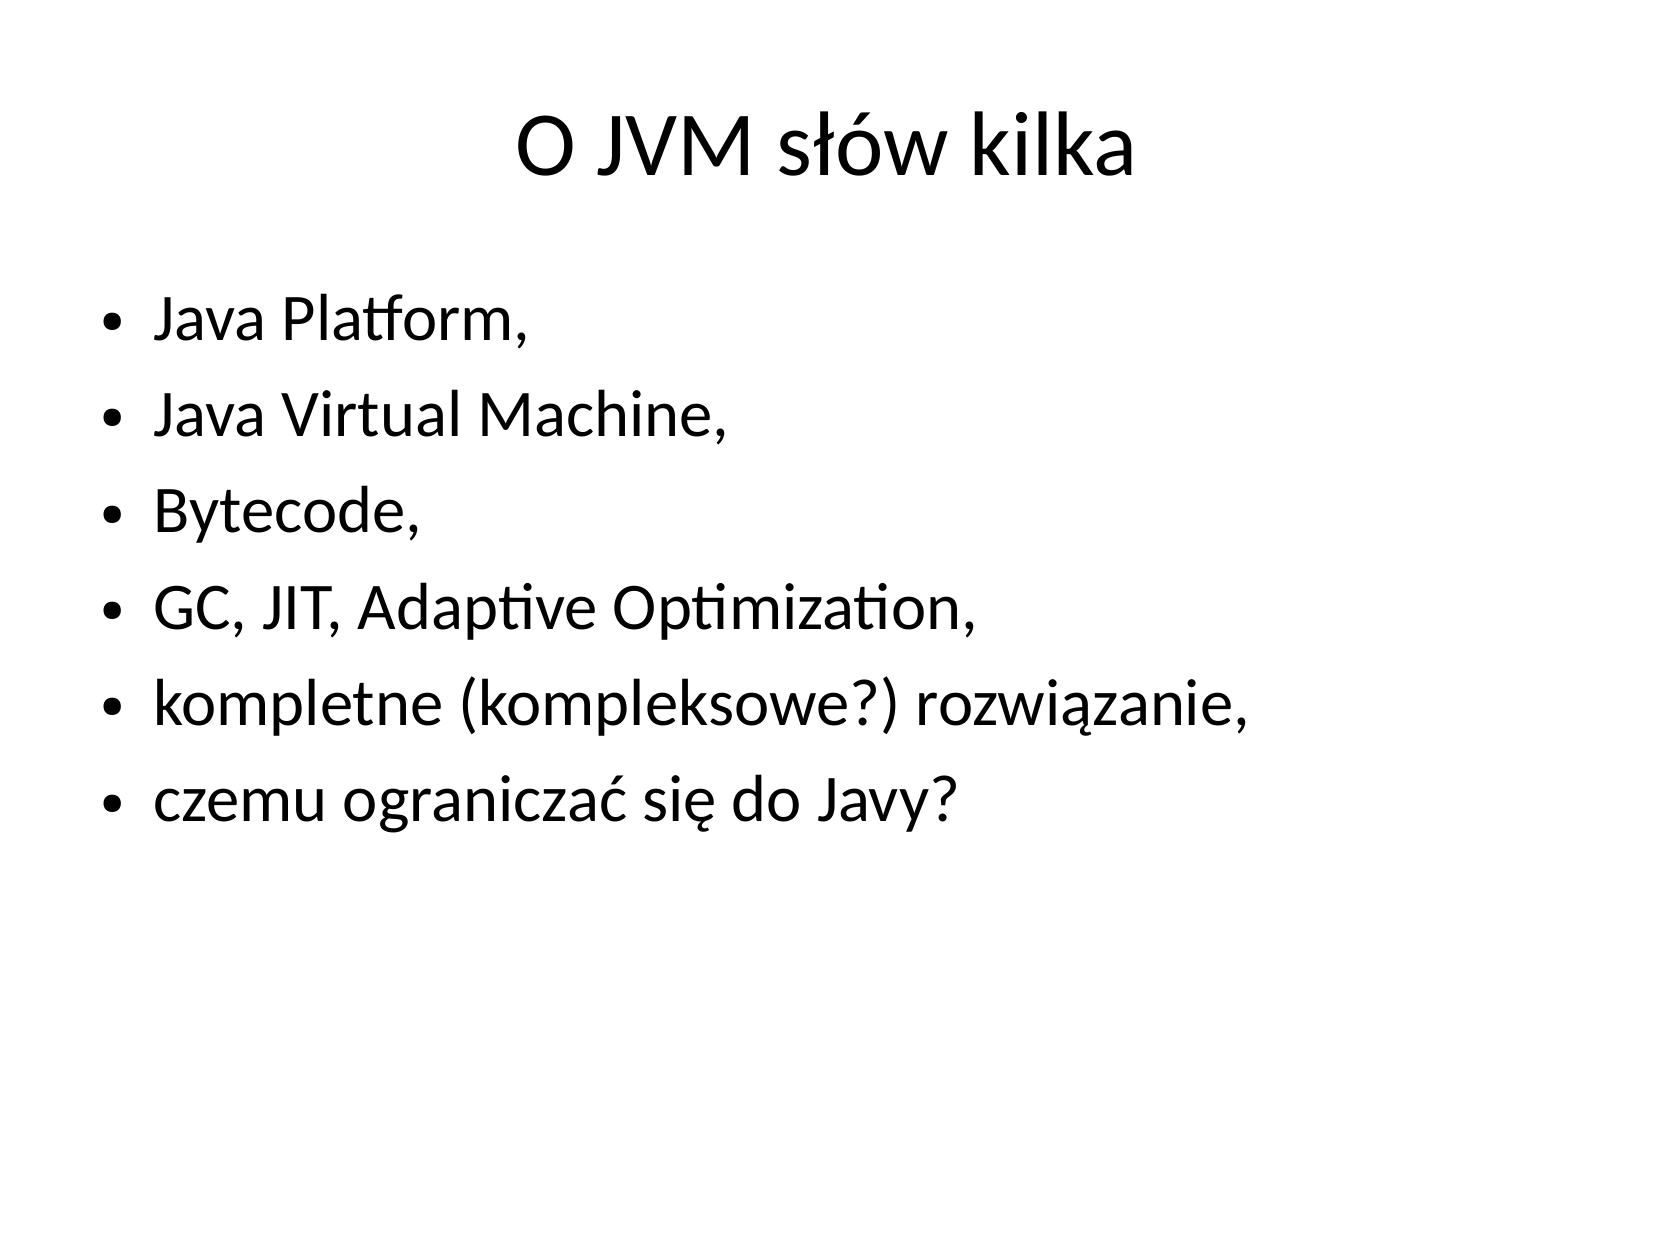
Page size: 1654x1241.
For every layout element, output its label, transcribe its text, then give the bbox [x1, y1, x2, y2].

title O JVM słów kilka [82, 49, 1571, 257]
list Java Platform, Java Virtual Machine, Bytecode, GC, JIT, Adaptive Optimization, kompletne (kompleksowe?) rozwiązanie, czemu ograniczać się do Javy? [82, 290, 1571, 1094]
